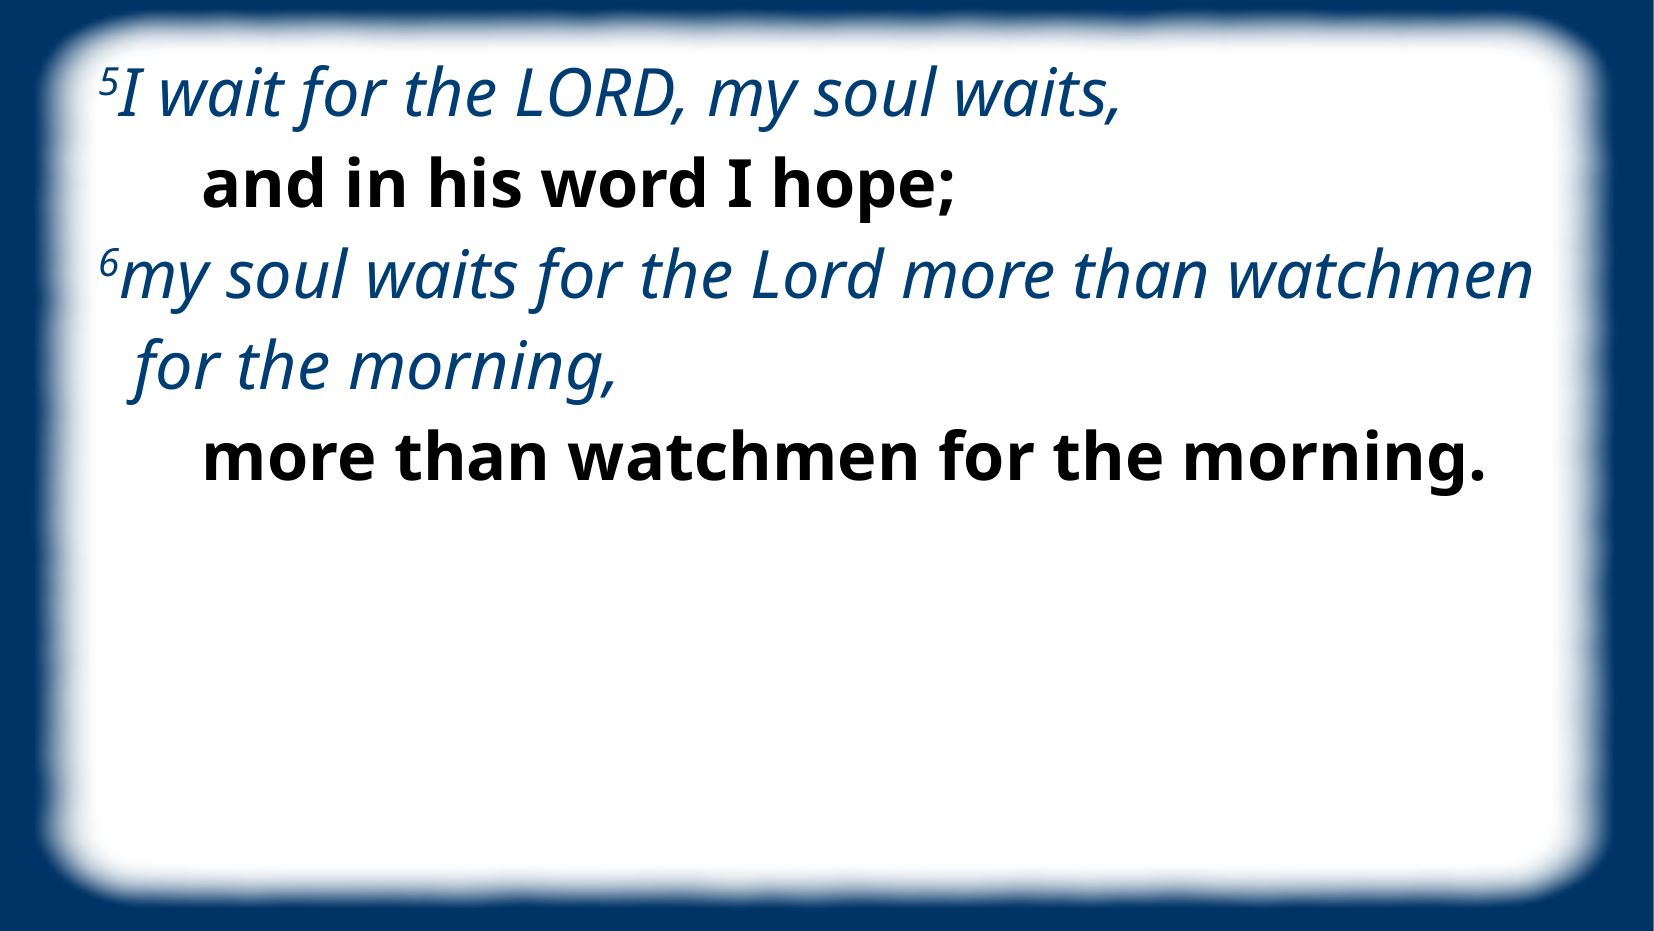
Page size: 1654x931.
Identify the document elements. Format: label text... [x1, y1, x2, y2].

picture [0, 0, 1654, 931]
text_box 5I wait for the LORD, my soul waits, and in his word I hope; 6my soul waits for the Lord more than watchmen for the morning, more than watchmen for the morning. [83, 38, 1569, 497]
